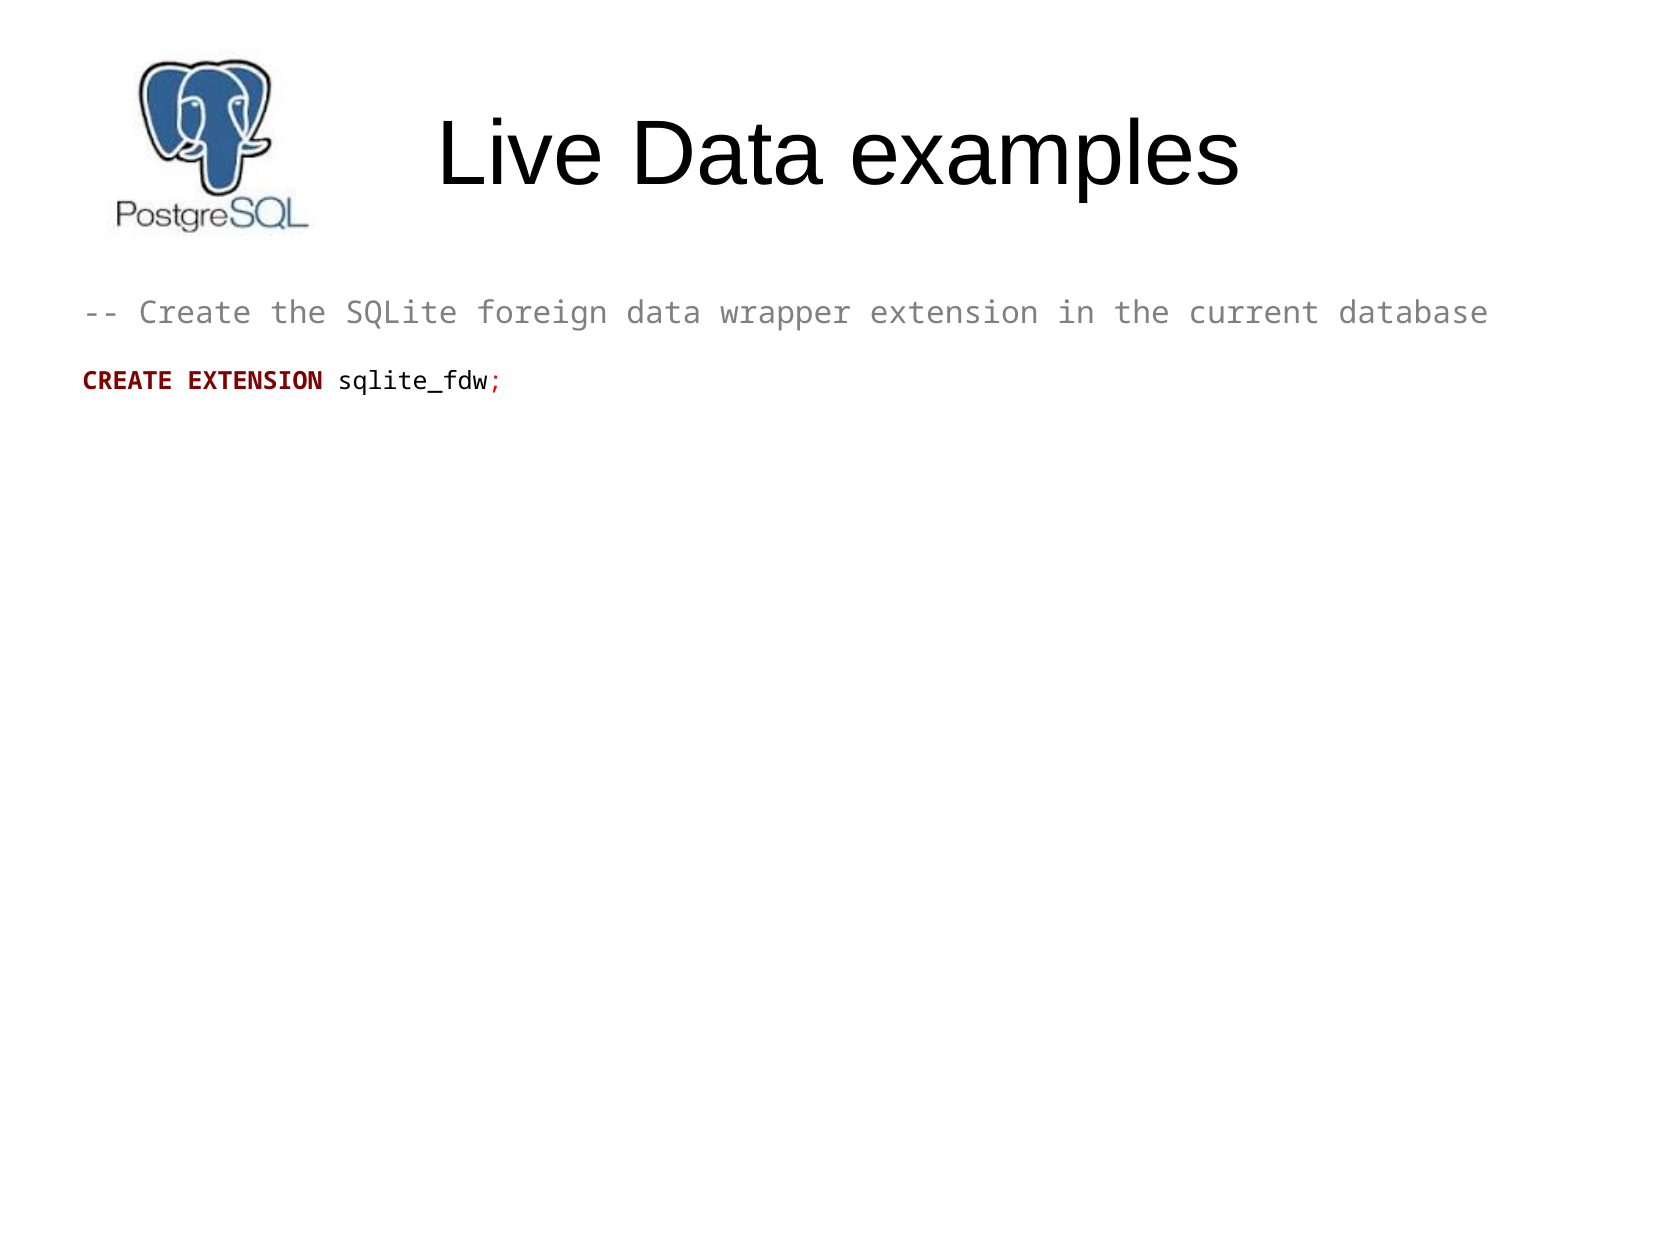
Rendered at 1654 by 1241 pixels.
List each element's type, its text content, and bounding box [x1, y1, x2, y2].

list -- Create the SQLite foreign data wrapper extension in the current database CREATE EXTENSION sqlite_fdw; [82, 290, 1538, 1010]
picture [58, 50, 356, 237]
title Live Data examples [82, 49, 1571, 257]
